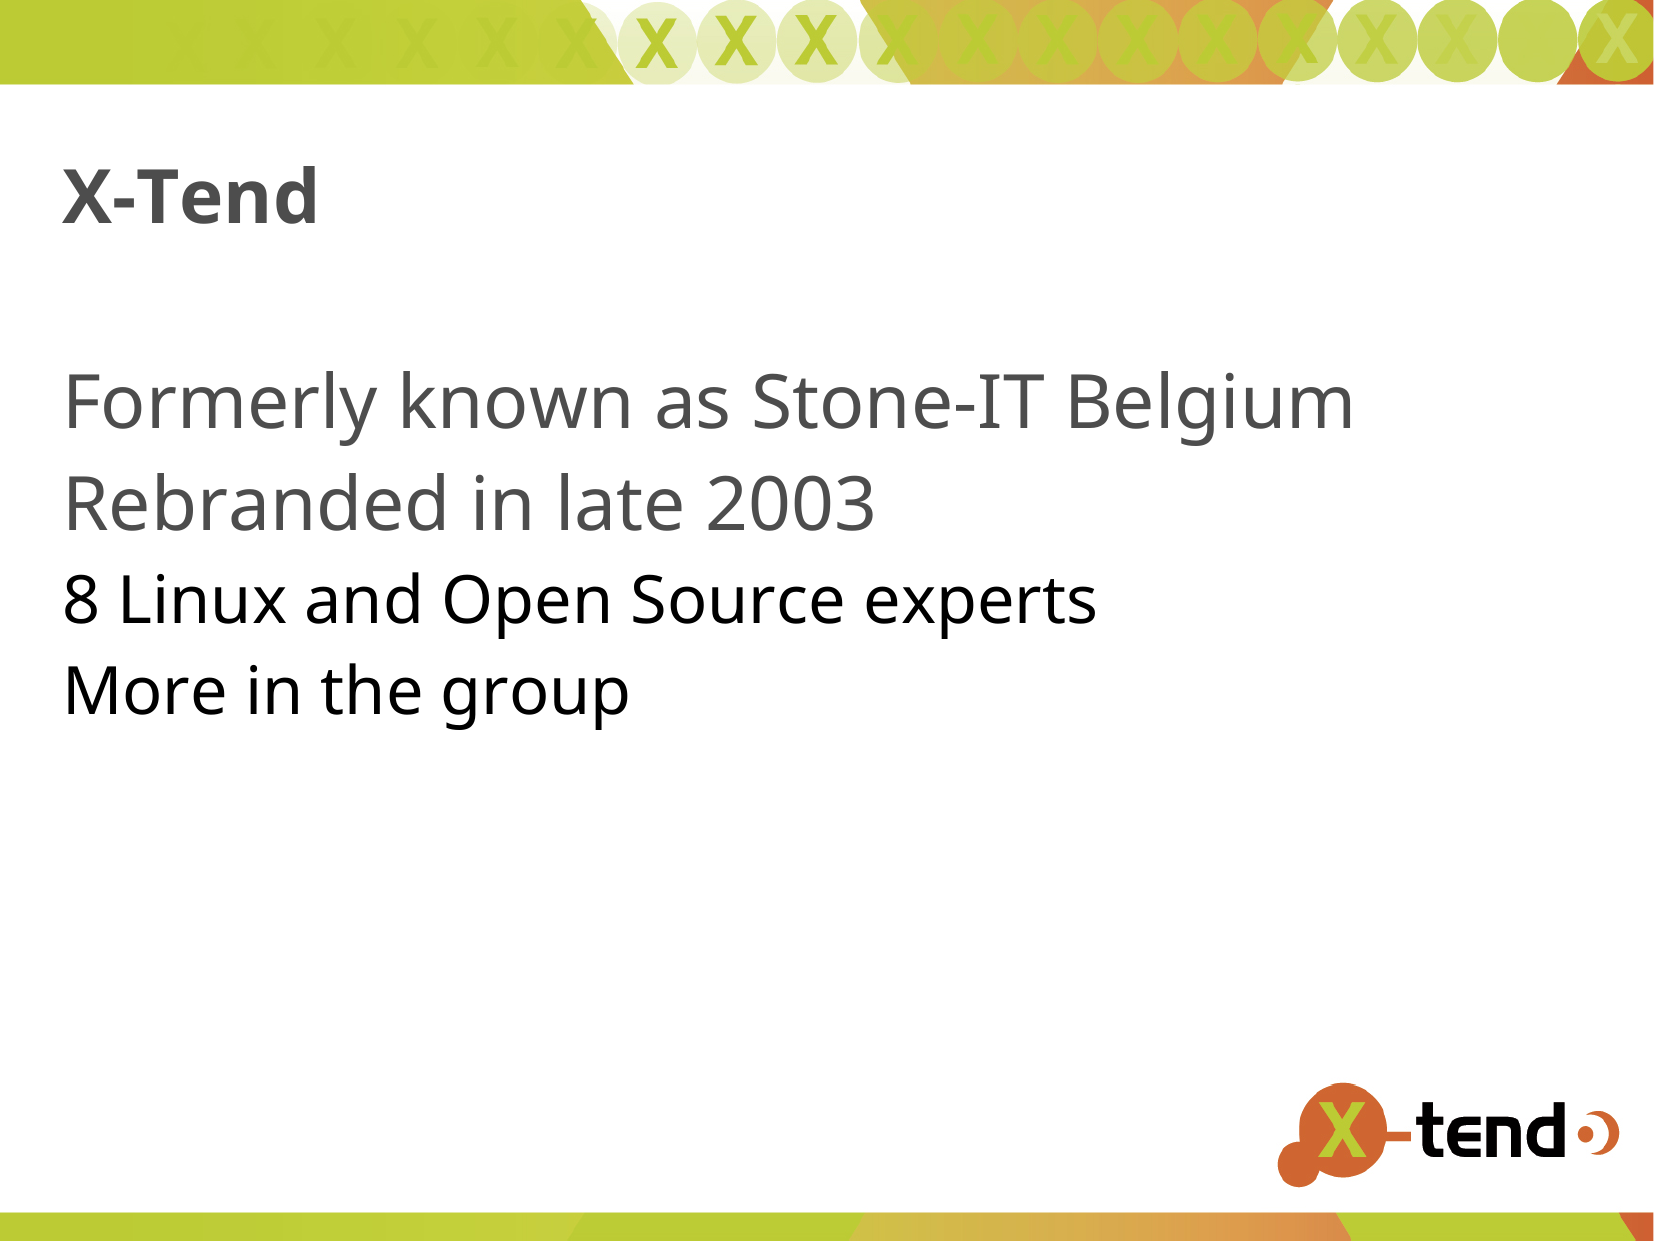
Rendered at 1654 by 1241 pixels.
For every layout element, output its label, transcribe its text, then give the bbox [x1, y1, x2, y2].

text_box X-Tend Formerly known as Stone-IT Belgium Rebranded in late 2003 8 Linux and Open Source experts More in the group [47, 135, 1500, 1241]
picture [0, 0, 1654, 1241]
